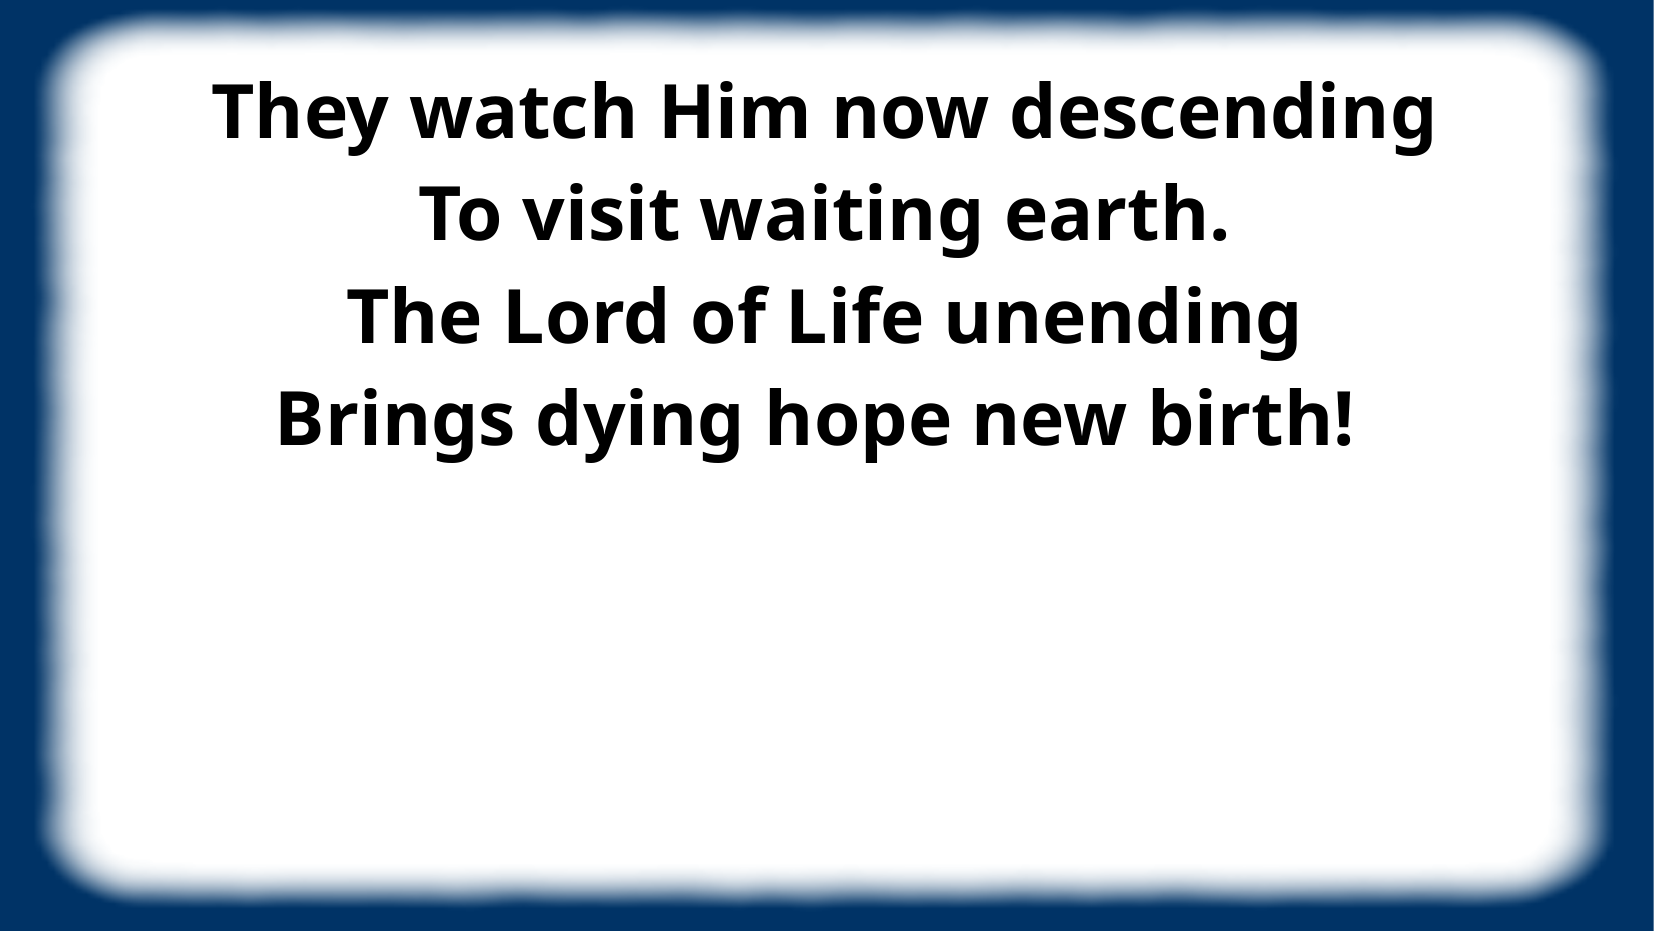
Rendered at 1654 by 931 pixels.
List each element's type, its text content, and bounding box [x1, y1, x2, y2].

text_box They watch Him now descending To visit waiting earth. The Lord of Life unending Brings dying hope new birth! [135, 50, 1516, 466]
picture [0, 0, 1654, 931]
